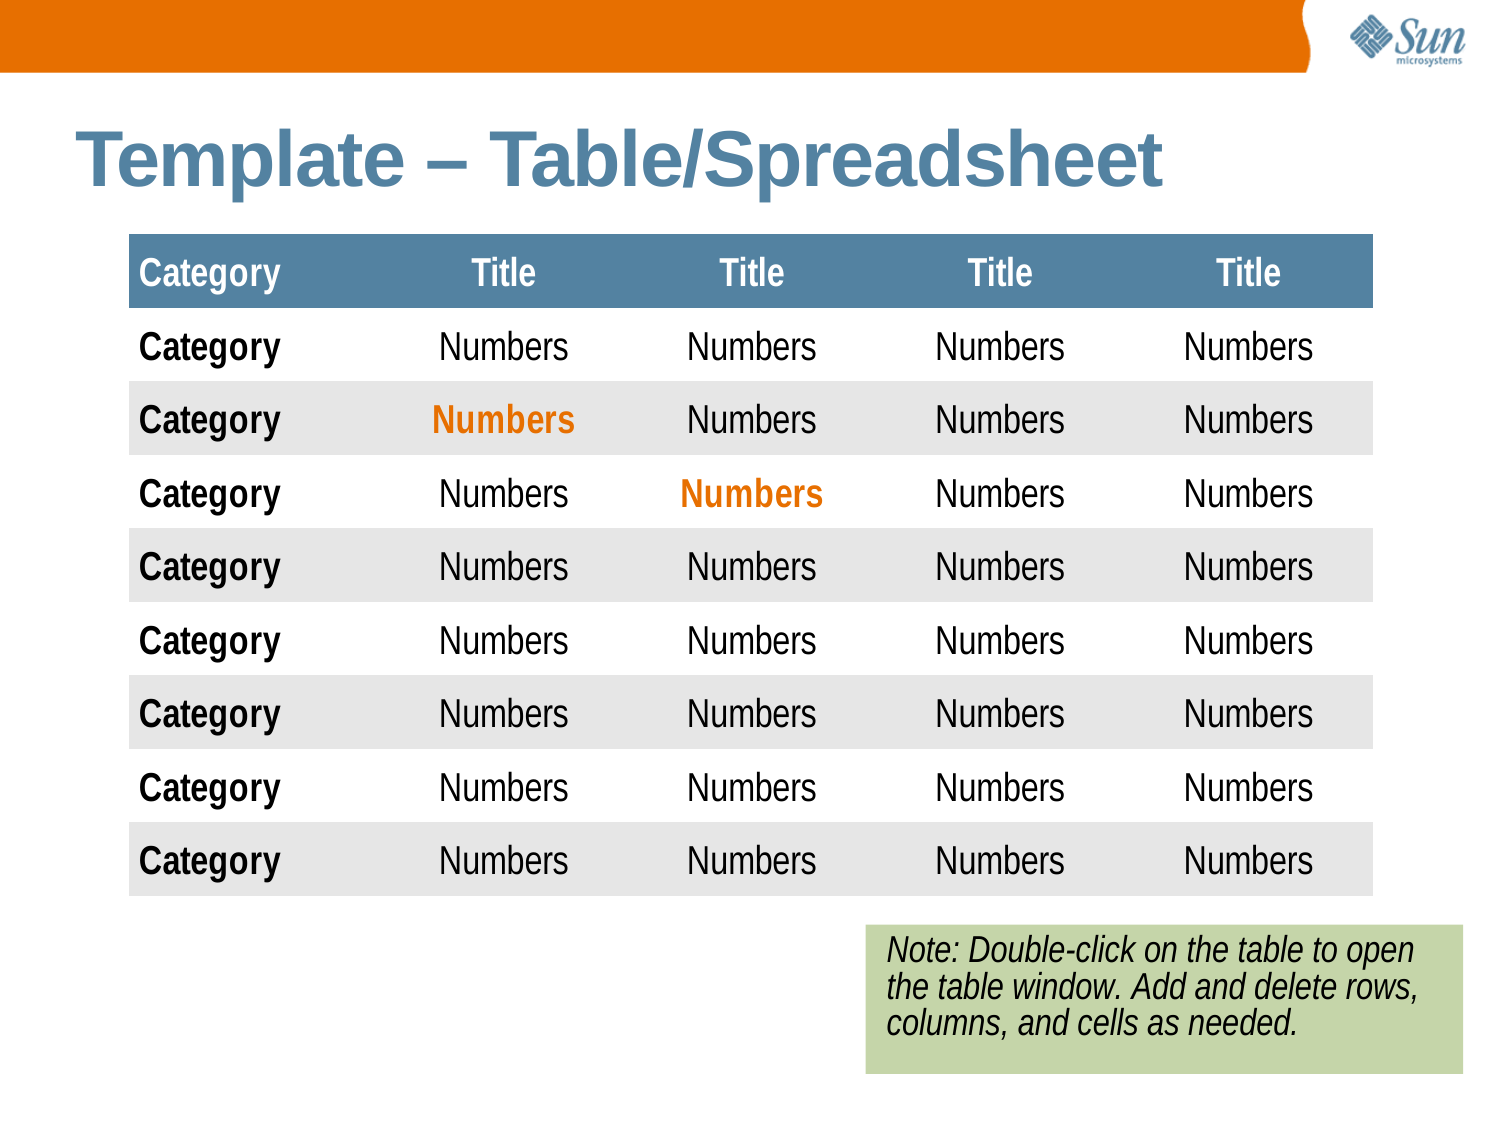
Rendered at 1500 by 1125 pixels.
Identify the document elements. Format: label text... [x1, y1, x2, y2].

text_box Note: Double-click on the table to open the table window. Add and delete rows, columns, and cells as needed. [865, 924, 1464, 1074]
picture [0, 0, 1500, 75]
title Template – Table/Spreadsheet [75, 122, 1438, 228]
chart [128, 233, 1375, 948]
